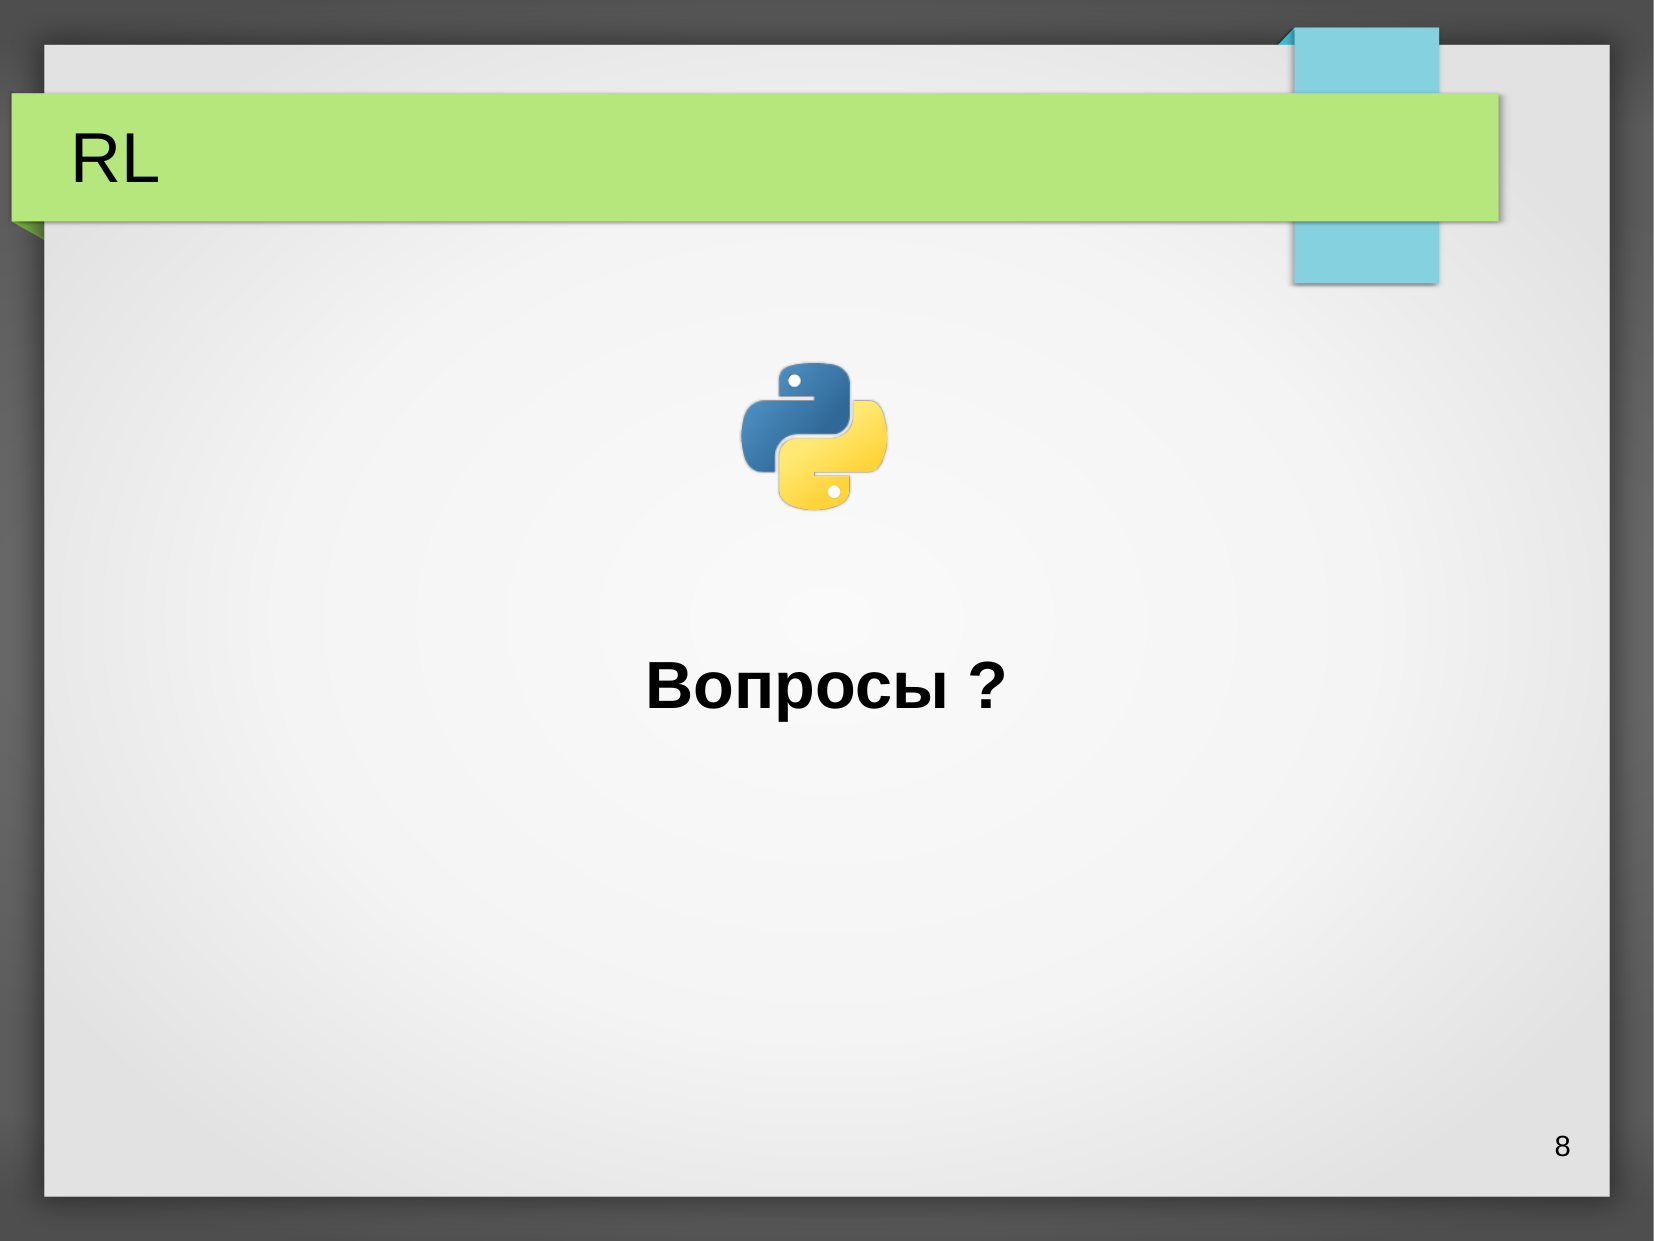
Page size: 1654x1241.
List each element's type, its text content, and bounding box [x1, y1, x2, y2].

subtitle Вопросы ? [82, 236, 1571, 1134]
title RL [70, 118, 1205, 199]
picture [0, 0, 1654, 1241]
